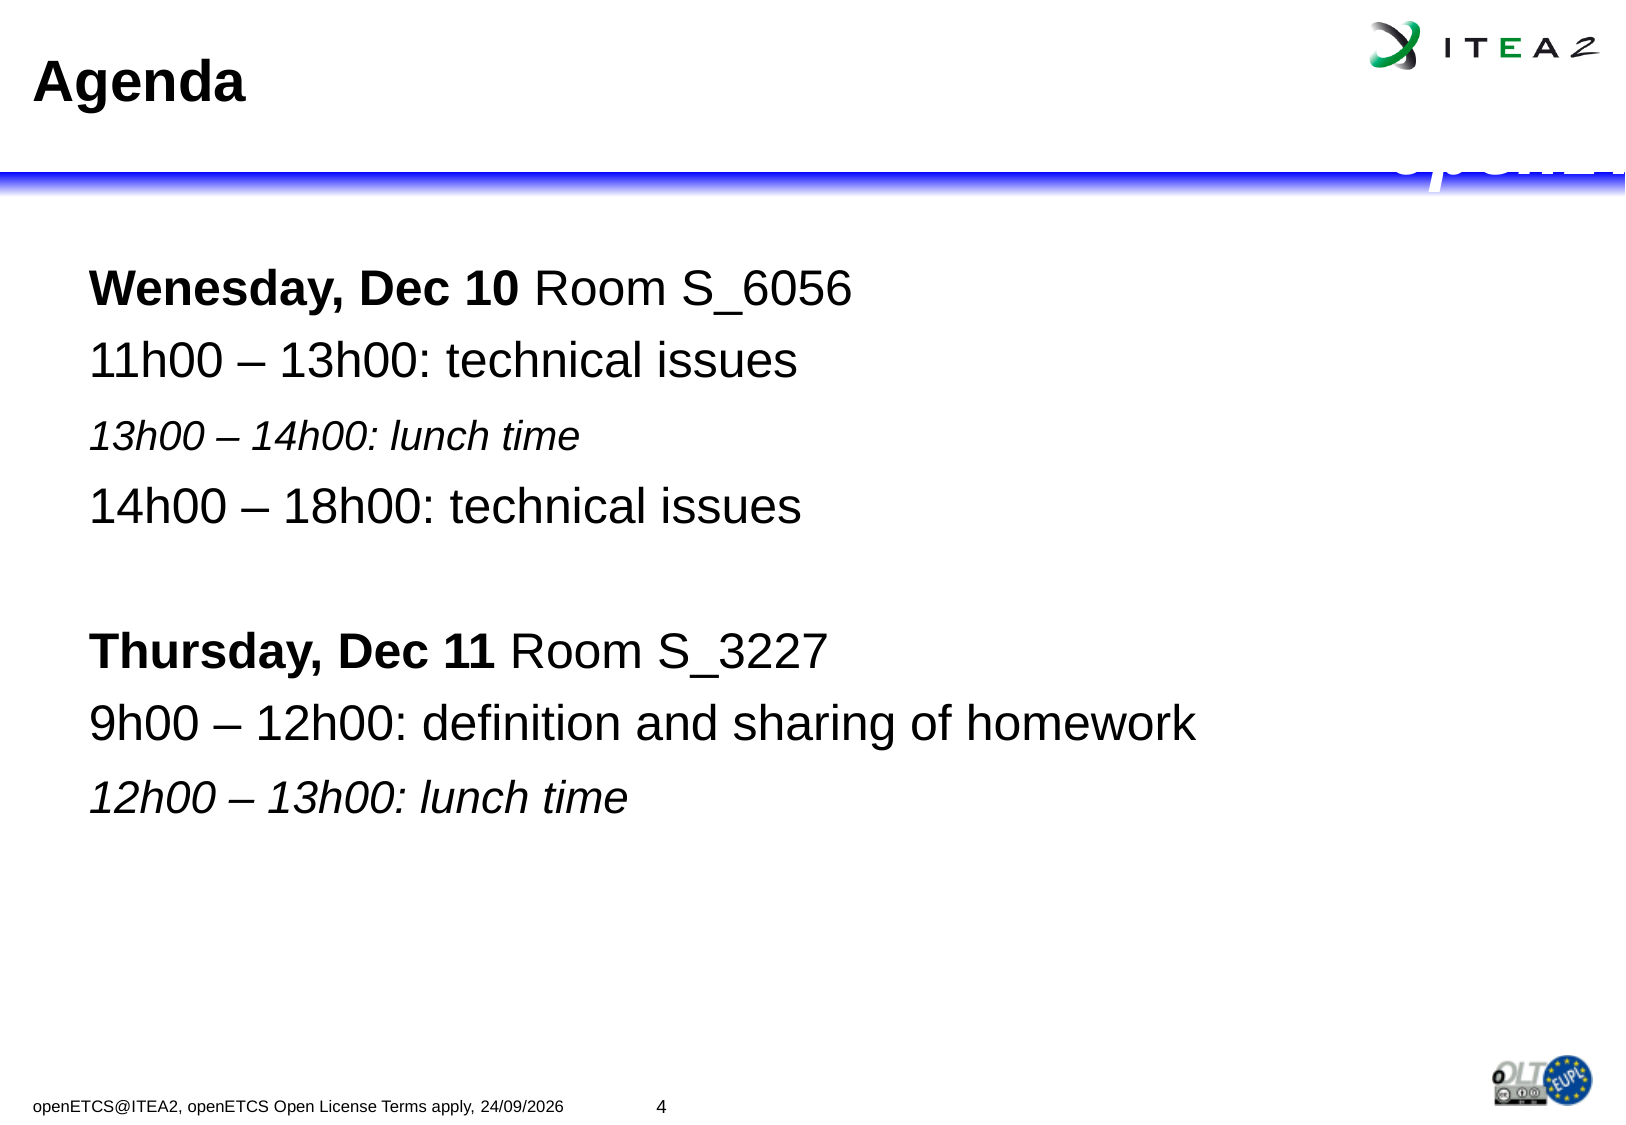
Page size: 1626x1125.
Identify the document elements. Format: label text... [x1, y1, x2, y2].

slide_number <numéro> [656, 1097, 969, 1114]
picture [1348, 21, 1625, 70]
title Agenda [32, 43, 1341, 150]
picture [1492, 1055, 1593, 1106]
list Wenesday, Dec 10 Room S_6056 11h00 – 13h00: technical issues 13h00 – 14h00: lunch time 14h00 – 18h00: technical issues Thursday, Dec 11 Room S_3227 9h00 – 12h00: definition and sharing of homework 12h00 – 13h00: lunch time [32, 255, 1593, 1053]
footer openETCS@ITEA2, openETCS Open License Terms apply, 12/12/2014 [32, 1097, 642, 1114]
